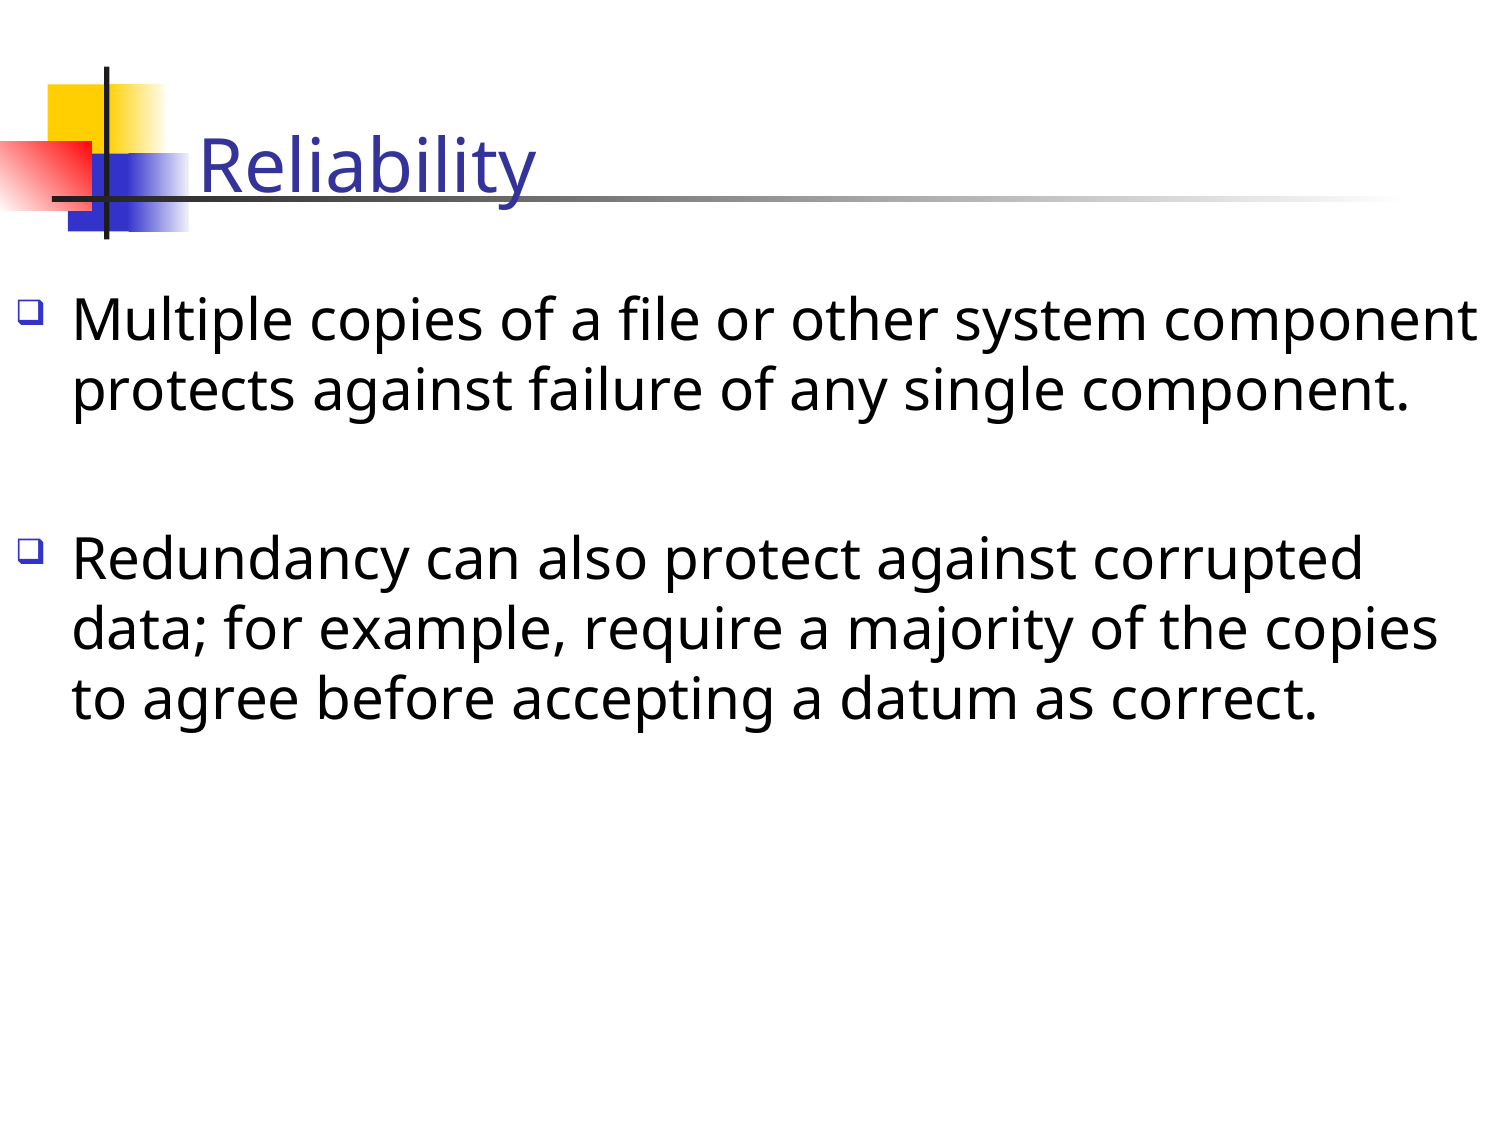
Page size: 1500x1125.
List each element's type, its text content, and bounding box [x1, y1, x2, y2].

text_box Reliability [183, 77, 1462, 216]
text_box Multiple copies of a file or other system component protects against failure of any single component. Redundancy can also protect against corrupted data; for example, require a majority of the copies to agree before accepting a datum as correct. [0, 274, 1500, 965]
